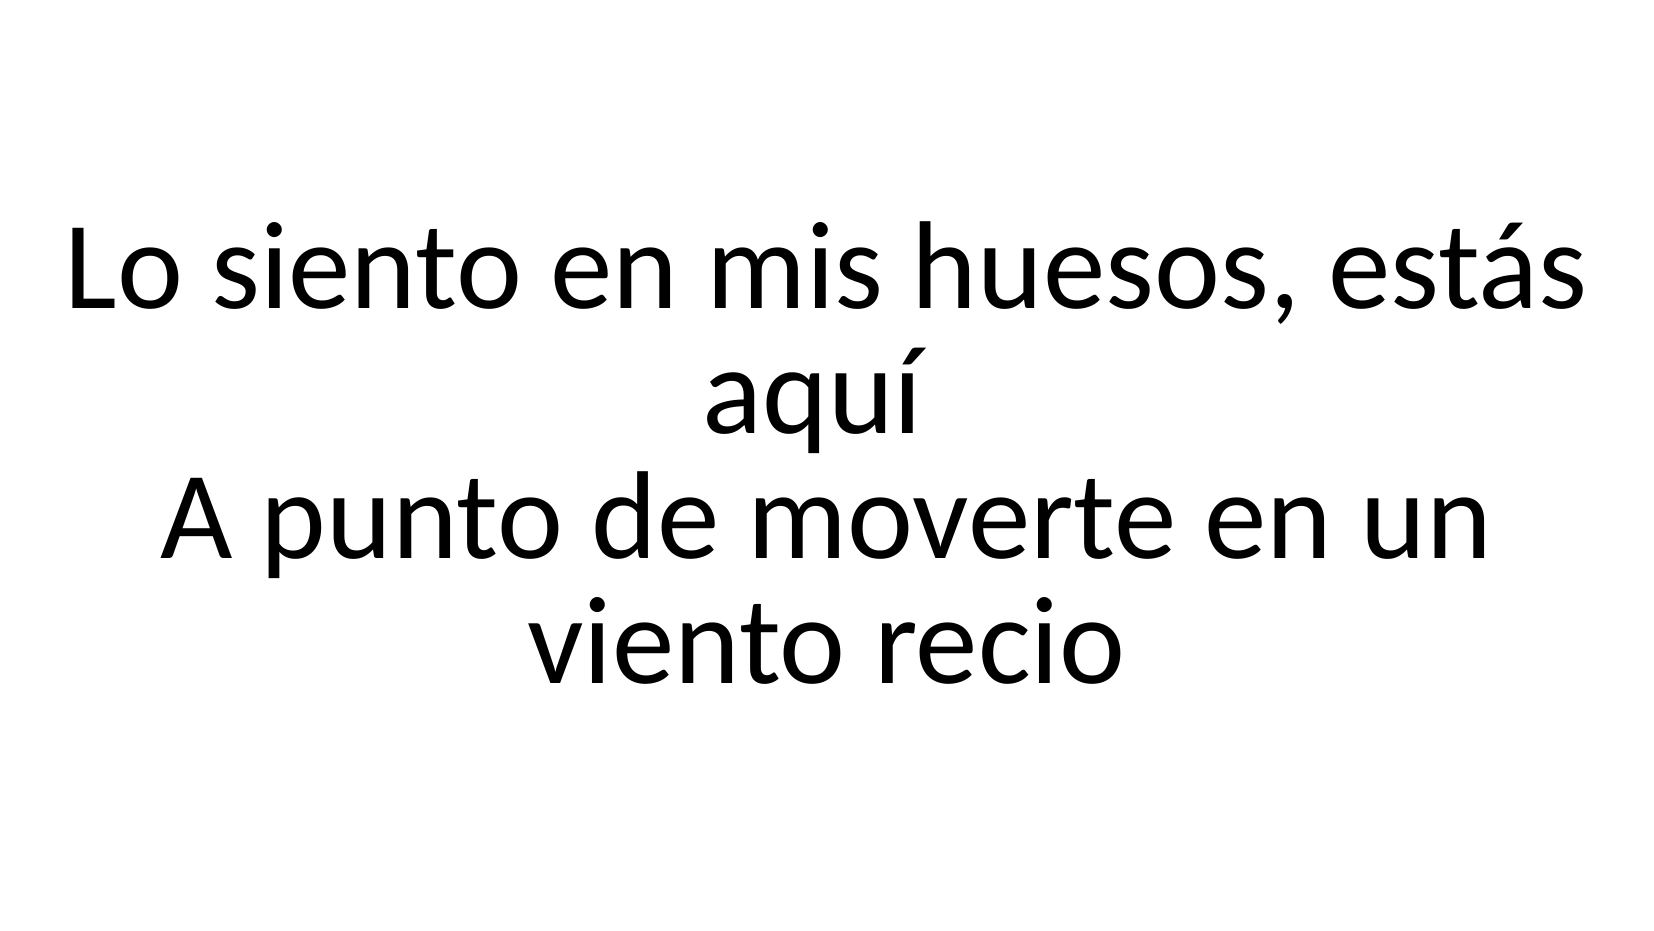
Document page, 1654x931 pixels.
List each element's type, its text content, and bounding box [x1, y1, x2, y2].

title Lo siento en mis huesos, estás aquí A punto de moverte en un viento recio [0, 0, 1654, 931]
